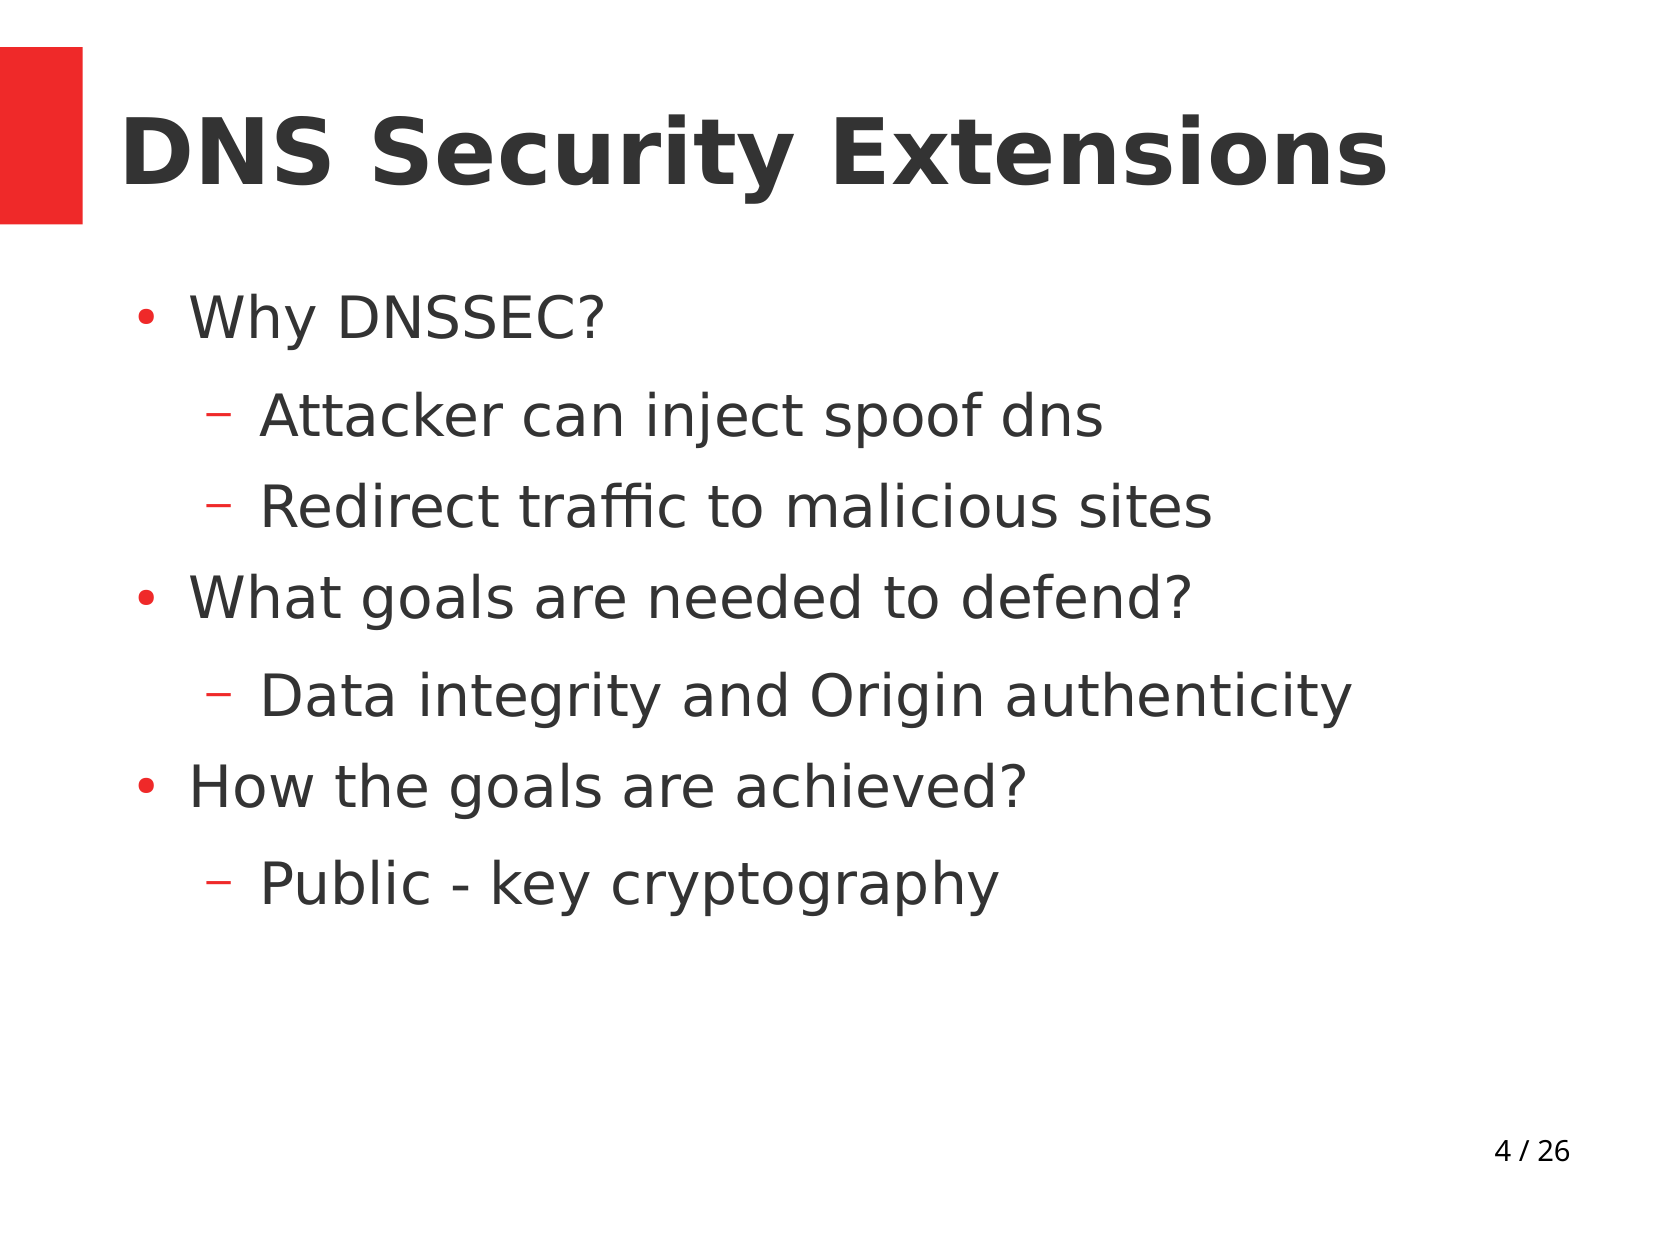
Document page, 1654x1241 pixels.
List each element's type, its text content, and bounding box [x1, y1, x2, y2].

title DNS Security Extensions [118, 49, 1571, 257]
text_box [1335, 320, 1586, 1241]
list Why DNSSEC? Attacker can inject spoof dns Redirect traffic to malicious sites What goals are needed to defend? Data integrity and Origin authenticity How the goals are achieved? Public - key cryptography [118, 285, 1536, 1005]
